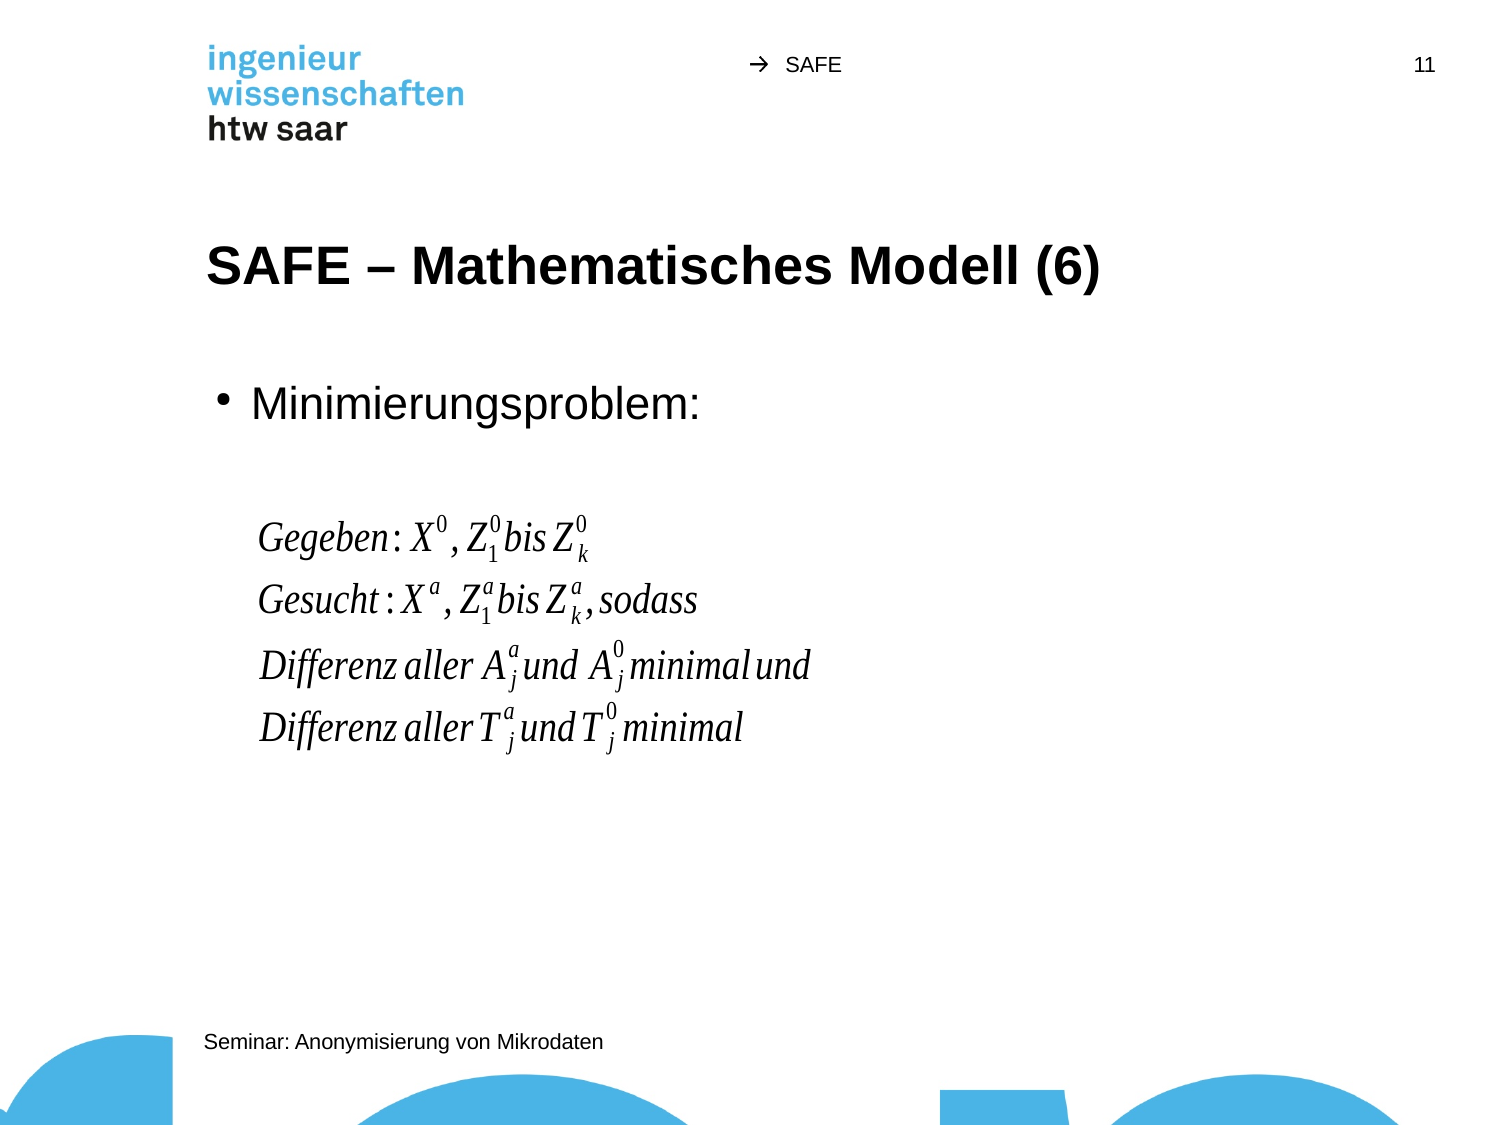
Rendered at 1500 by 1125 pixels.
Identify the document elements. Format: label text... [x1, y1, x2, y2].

picture [0, 0, 1500, 1125]
chart [248, 508, 823, 756]
slide_number SAFE [779, 34, 1312, 94]
footer Seminar: Anonymisierung von Mikrodaten [200, 1011, 676, 1072]
text_box SAFE – Mathematisches Modell (6) [200, 224, 1270, 324]
slide_number <Nummer> [1341, 34, 1442, 94]
text_box Minimierungsproblem: [200, 366, 1217, 449]
